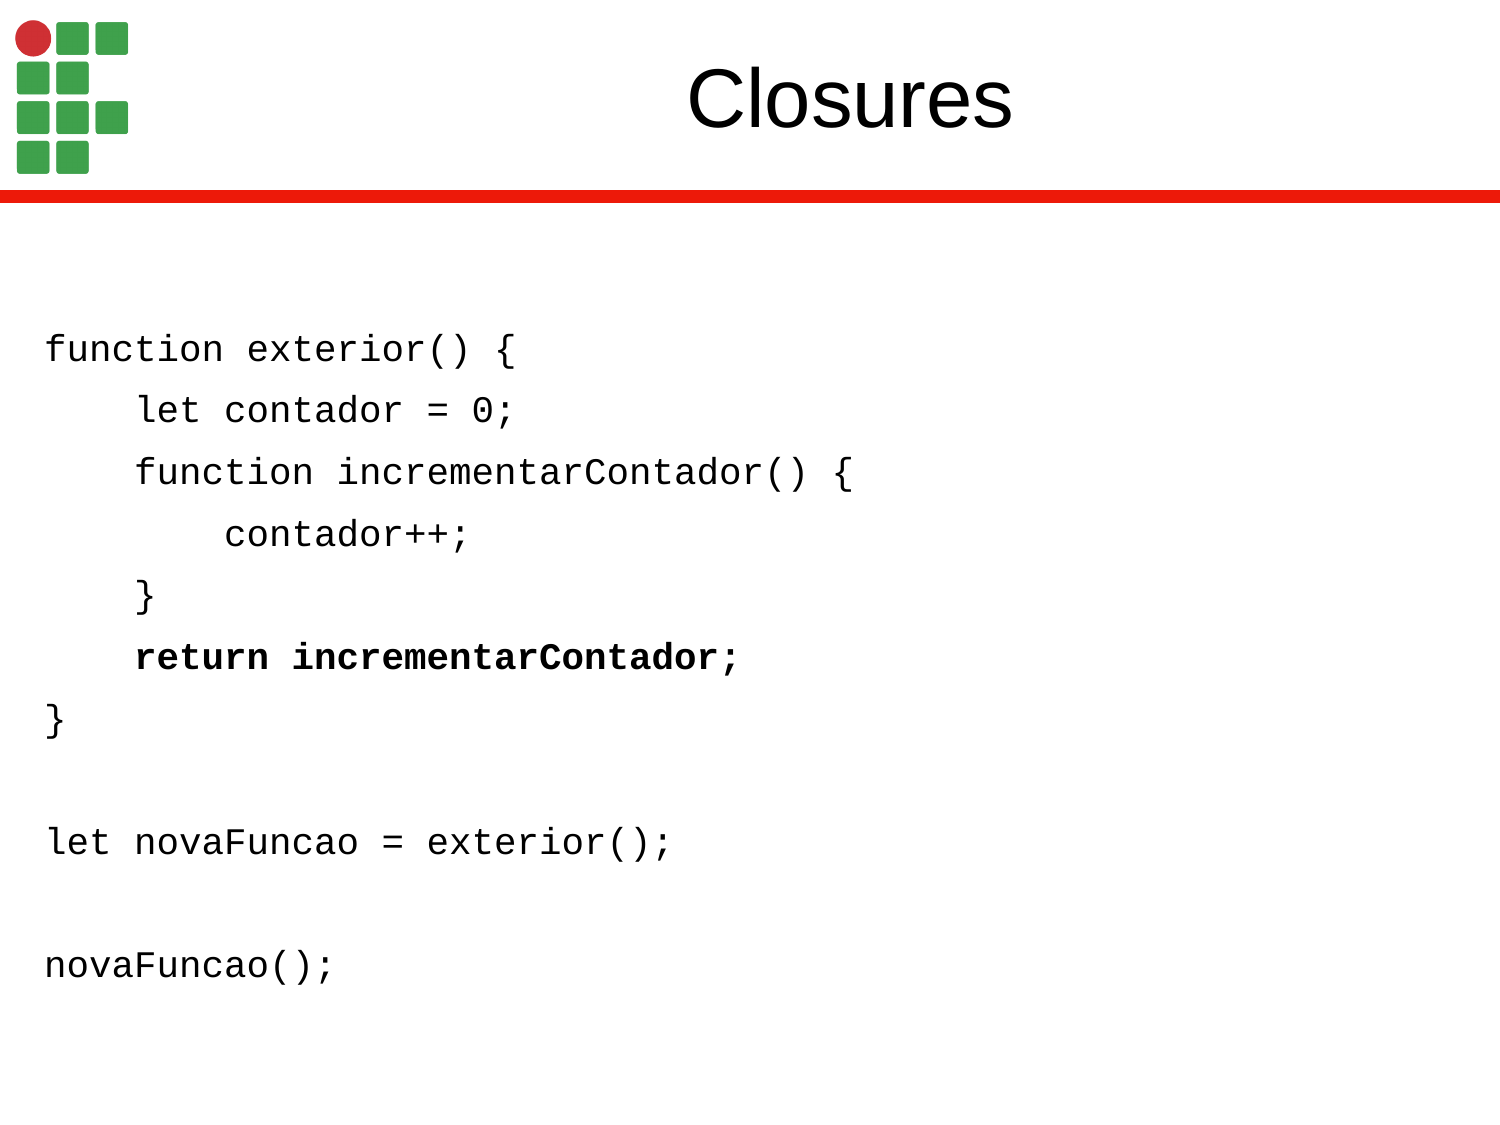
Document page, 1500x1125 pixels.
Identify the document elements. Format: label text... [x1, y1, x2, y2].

picture [14, 16, 130, 178]
list function exterior() { let contador = 0; function incrementarContador() { contador++; } return incrementarContador; } let novaFuncao = exterior(); novaFuncao(); [29, 207, 1471, 1087]
title Closures [230, 0, 1471, 202]
